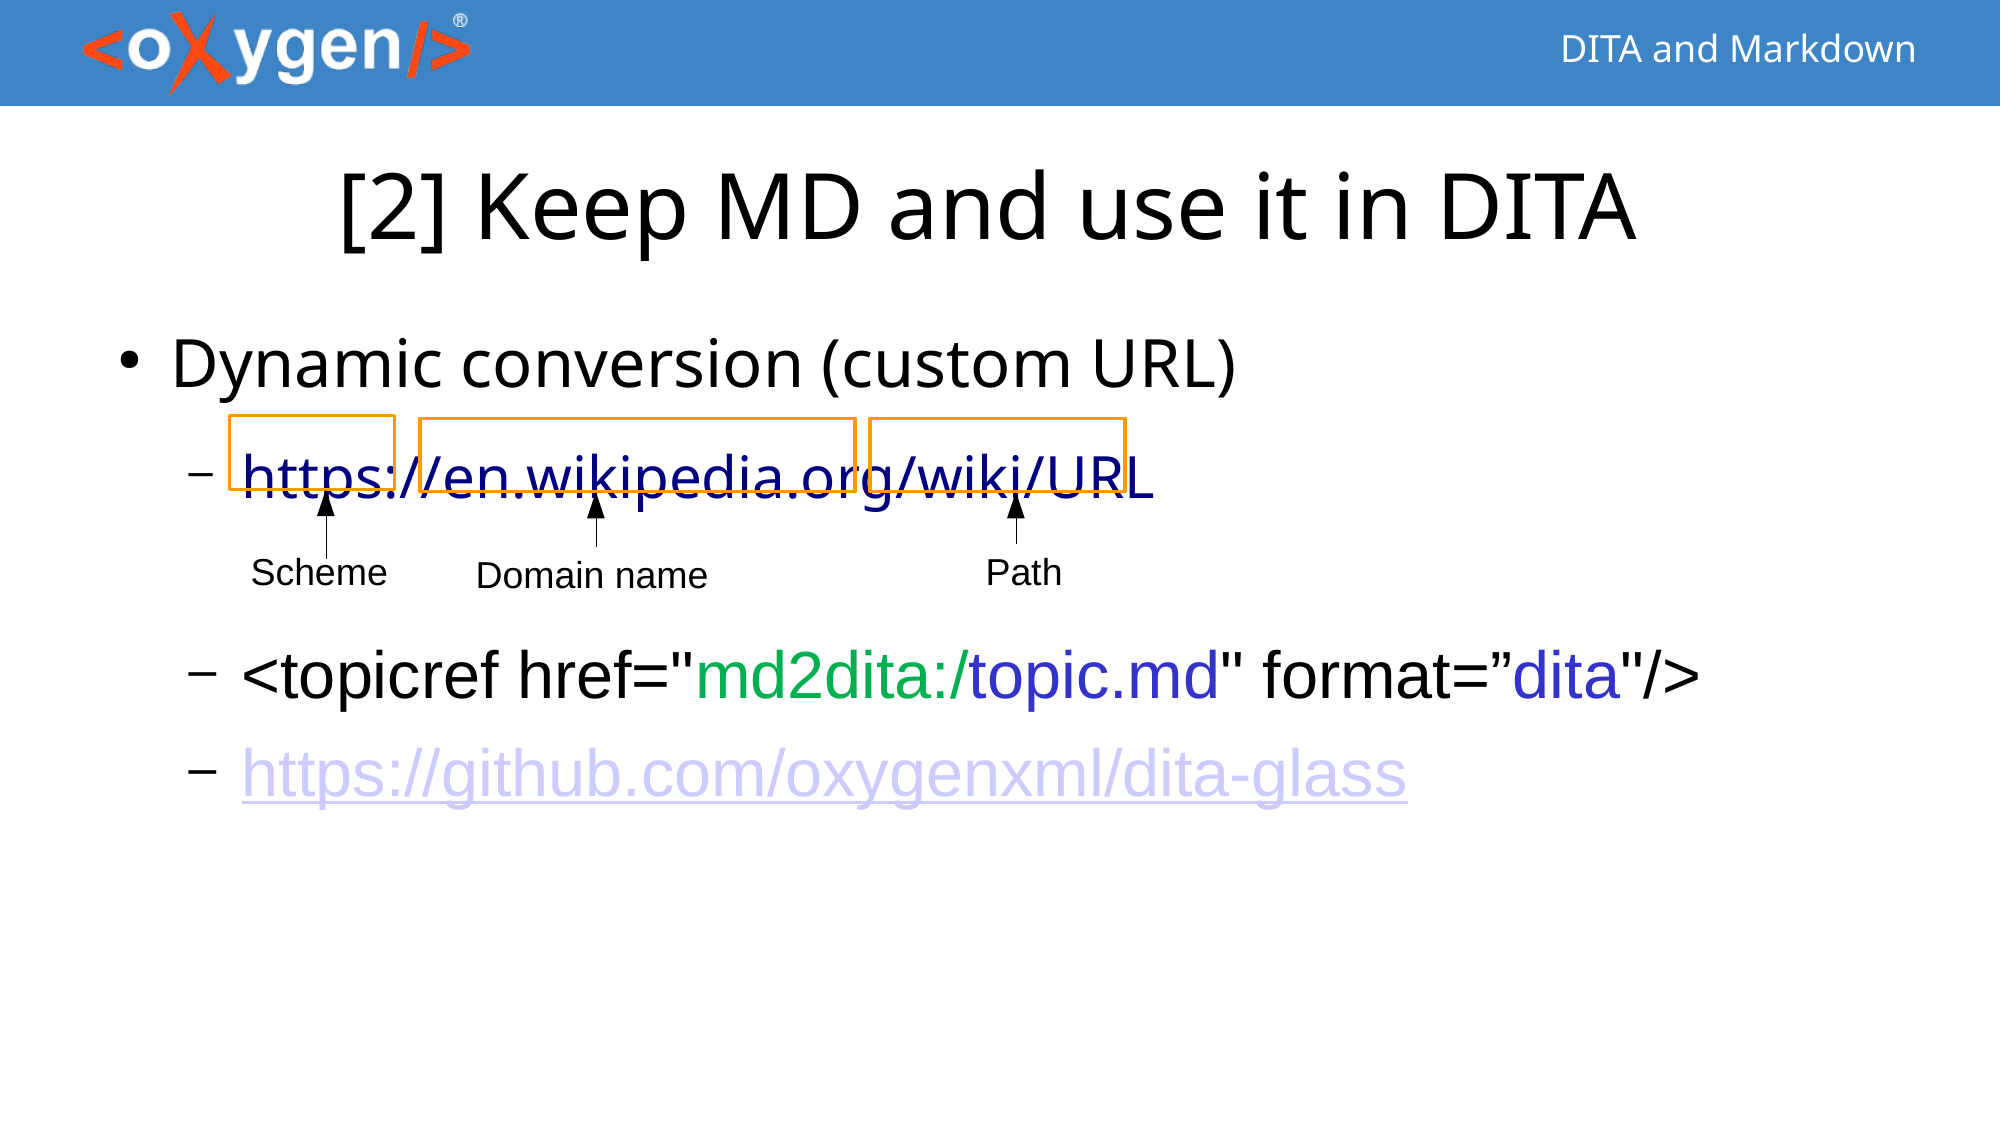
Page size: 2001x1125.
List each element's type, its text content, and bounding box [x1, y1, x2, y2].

picture [75, 0, 488, 106]
text_box Scheme [235, 543, 416, 604]
text_box Domain name [460, 546, 941, 604]
text_box Path [970, 543, 1136, 601]
list Dynamic conversion (custom URL) https://en.wikipedia.org/wiki/URL <topicref href="md2dita:/topic.md" format=”dita"/> https://github.com/oxygenxml/dita-glass [99, 316, 1900, 1083]
title [2] Keep MD and use it in DITA [99, 77, 1900, 316]
